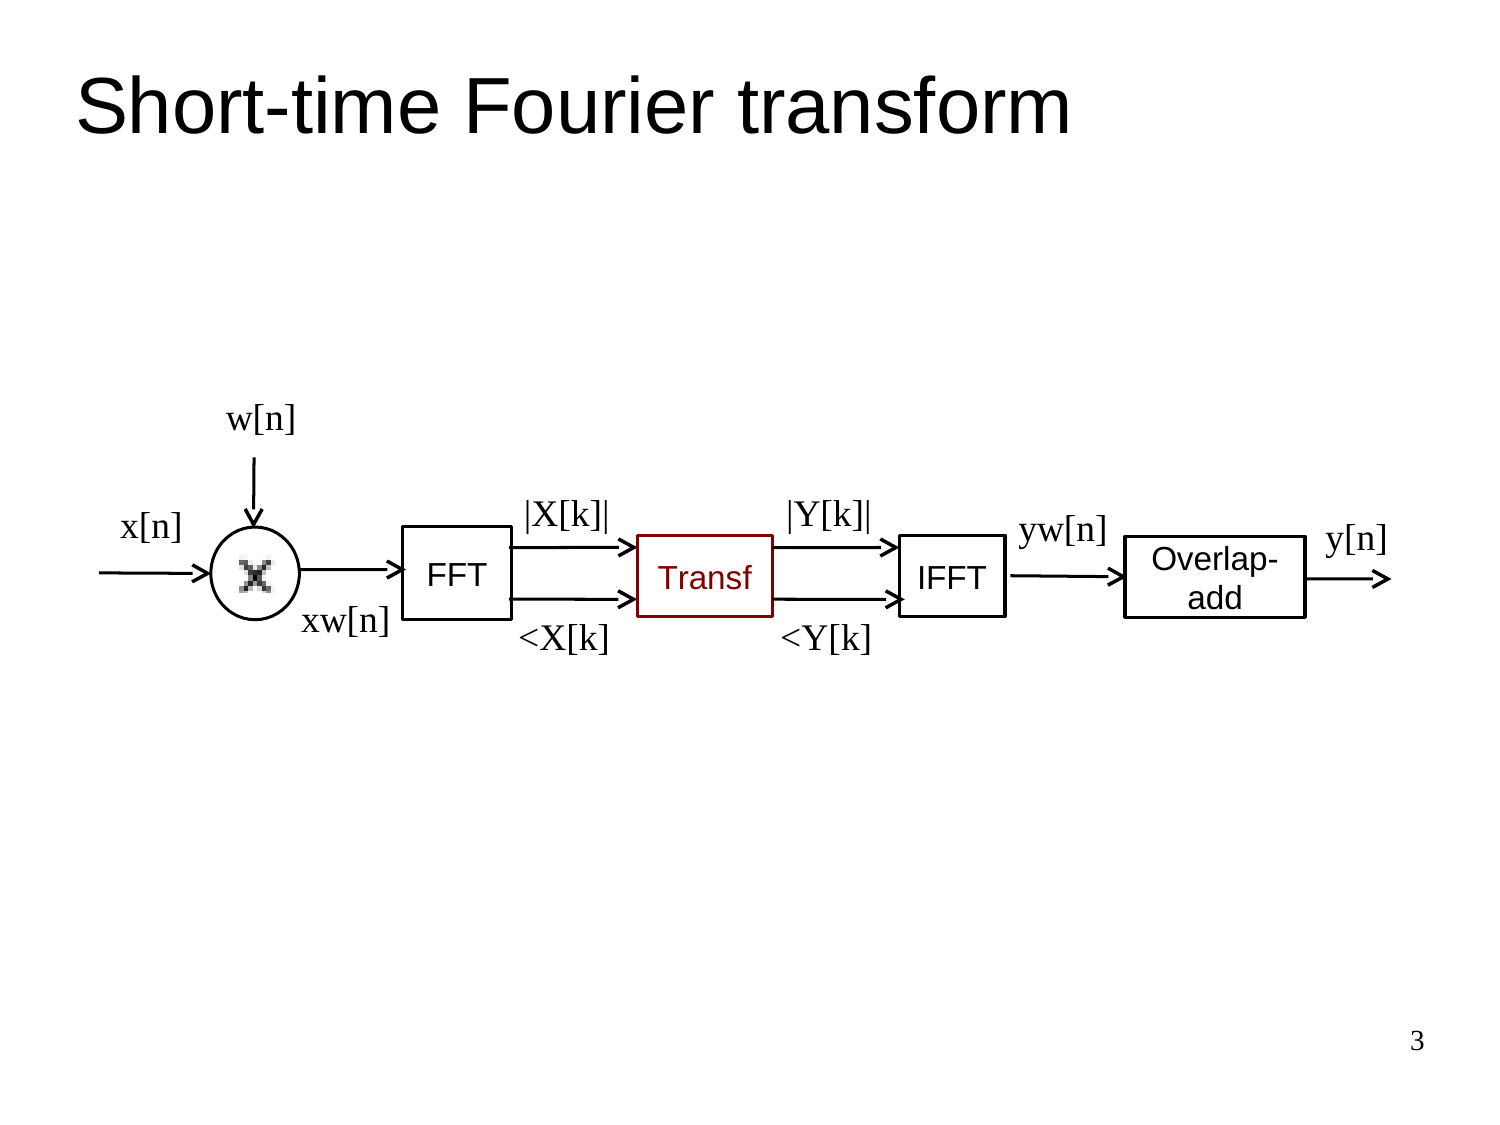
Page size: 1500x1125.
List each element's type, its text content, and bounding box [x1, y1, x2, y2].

text_box Transf [637, 535, 773, 617]
text_box IFFT [899, 535, 1006, 617]
text_box FFT [402, 526, 512, 620]
text_box <Y[k] [765, 609, 888, 667]
text_box yw[n] [1003, 500, 1123, 558]
title Short-time Fourier transform [75, 12, 1426, 201]
text_box |Y[k]| [771, 485, 887, 543]
text_box xw[n] [286, 591, 406, 649]
text_box Overlap-add [1125, 536, 1306, 618]
text_box <X[k] [503, 609, 626, 667]
text_box |X[k]| [509, 485, 625, 543]
text_box w[n] [211, 389, 312, 447]
text_box y[n] [1310, 510, 1403, 567]
text_box x[n] [105, 498, 198, 555]
picture [226, 539, 281, 593]
